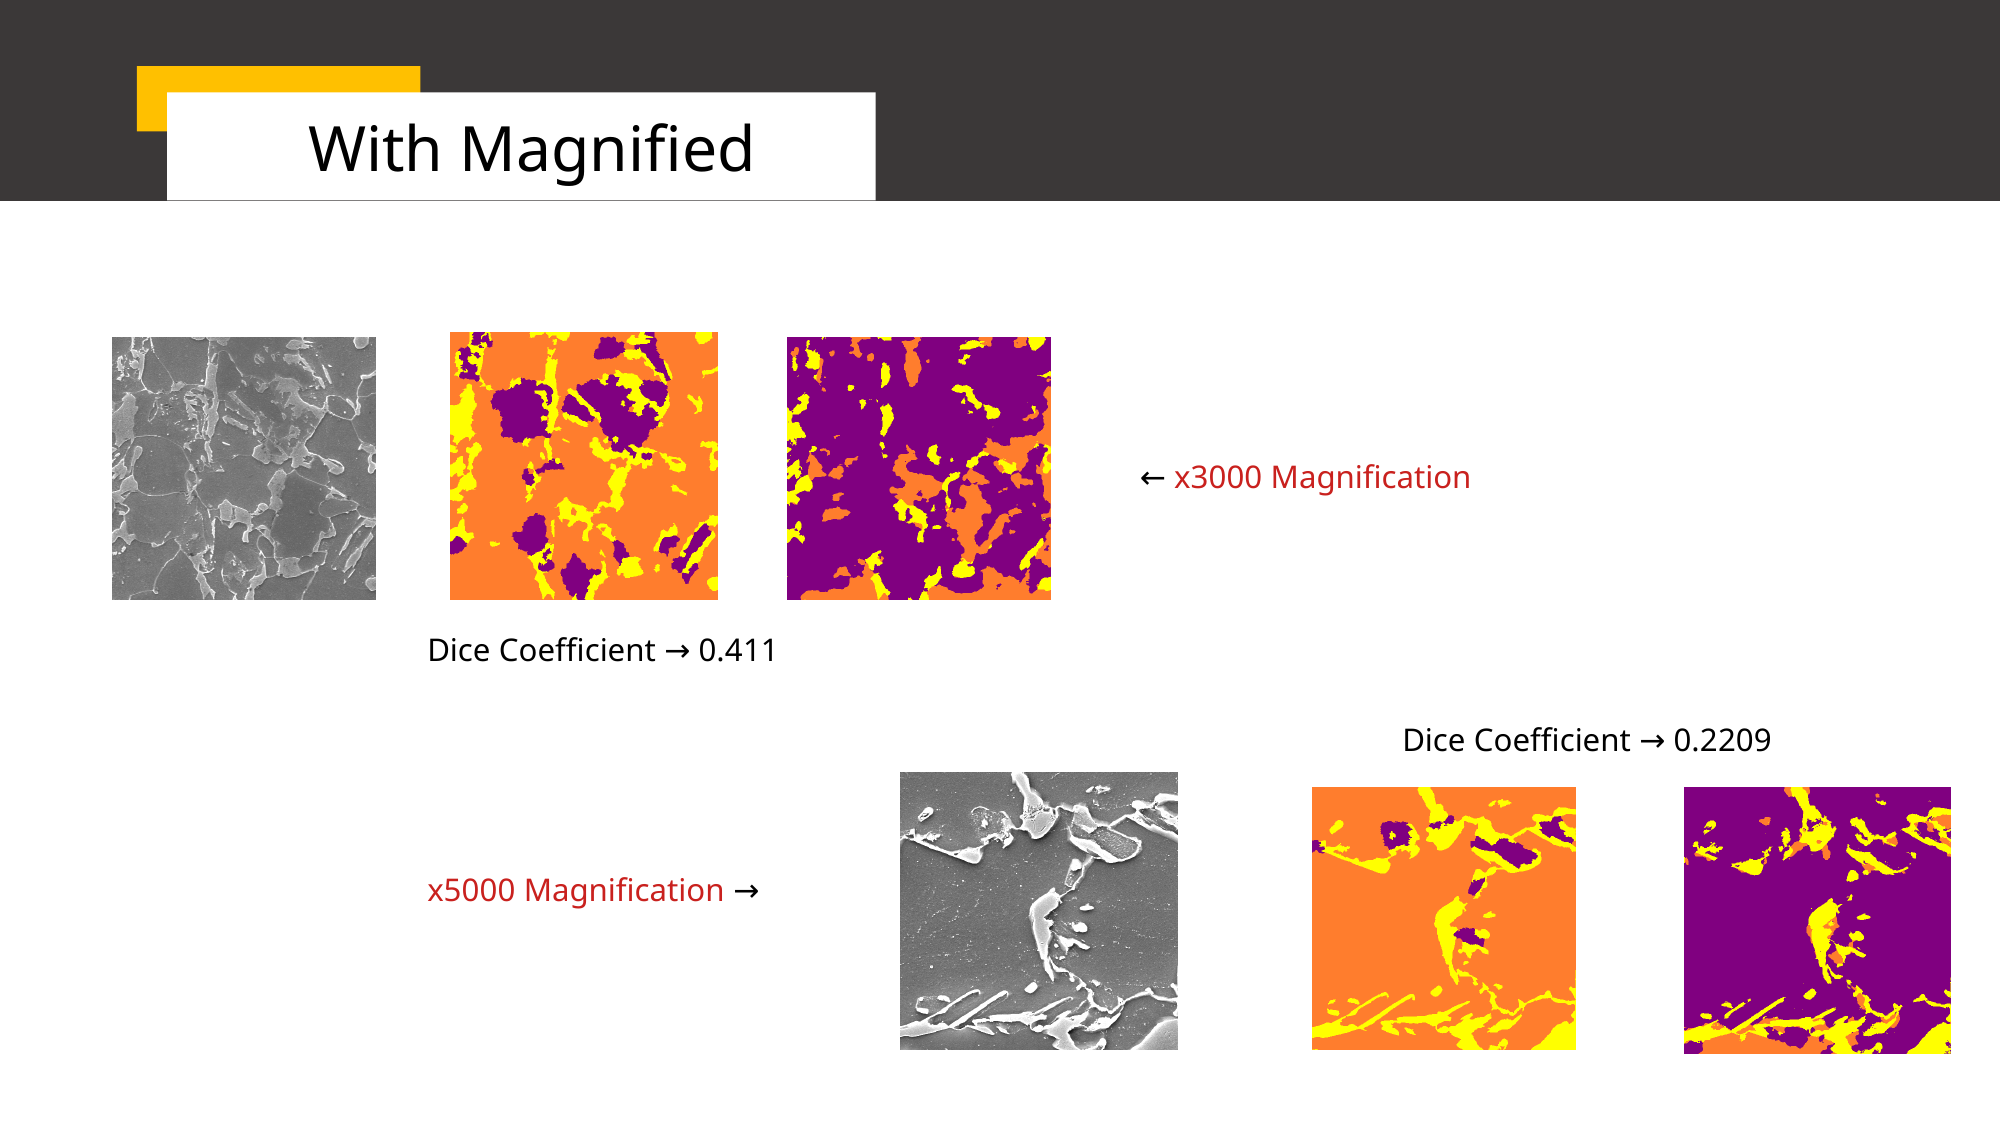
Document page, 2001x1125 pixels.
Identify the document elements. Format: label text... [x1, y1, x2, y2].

picture [1312, 787, 1576, 1051]
text_box With Magnified [293, 101, 772, 192]
picture [900, 772, 1178, 1051]
text_box Dice Coefficient → 0.2209 [1387, 712, 1838, 765]
picture [1684, 787, 1951, 1054]
text_box [136, 66, 876, 201]
picture [787, 337, 1051, 601]
text_box ← x3000 Magnification [1125, 449, 1576, 503]
picture [112, 337, 376, 601]
text_box x5000 Magnification → [412, 862, 863, 915]
picture [0, 0, 2000, 201]
text_box Dice Coefficient → 0.411 [412, 622, 863, 675]
picture [450, 332, 718, 601]
